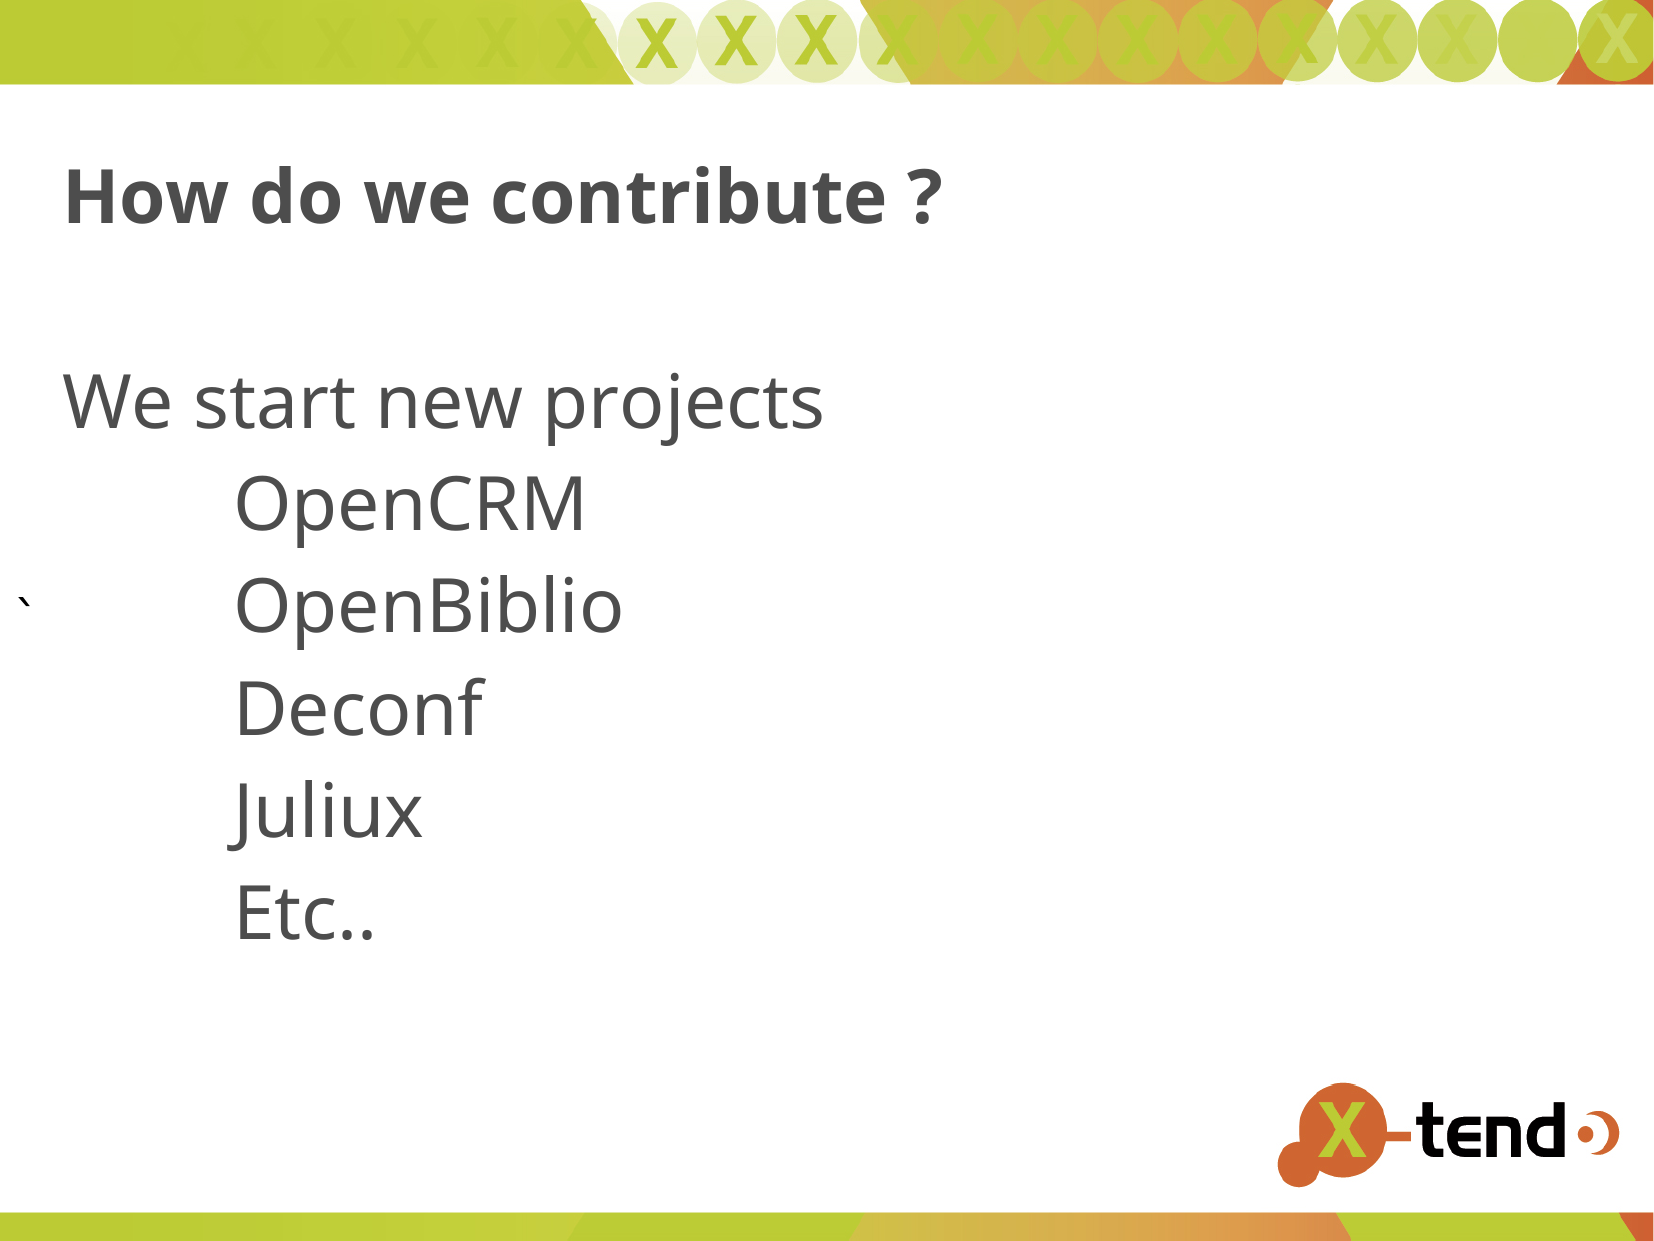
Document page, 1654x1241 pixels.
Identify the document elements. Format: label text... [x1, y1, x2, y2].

text_box How do we contribute ? We start new projects OpenCRM OpenBiblio Deconf Juliux Etc.. [47, 135, 969, 1072]
picture [0, 0, 1654, 1241]
